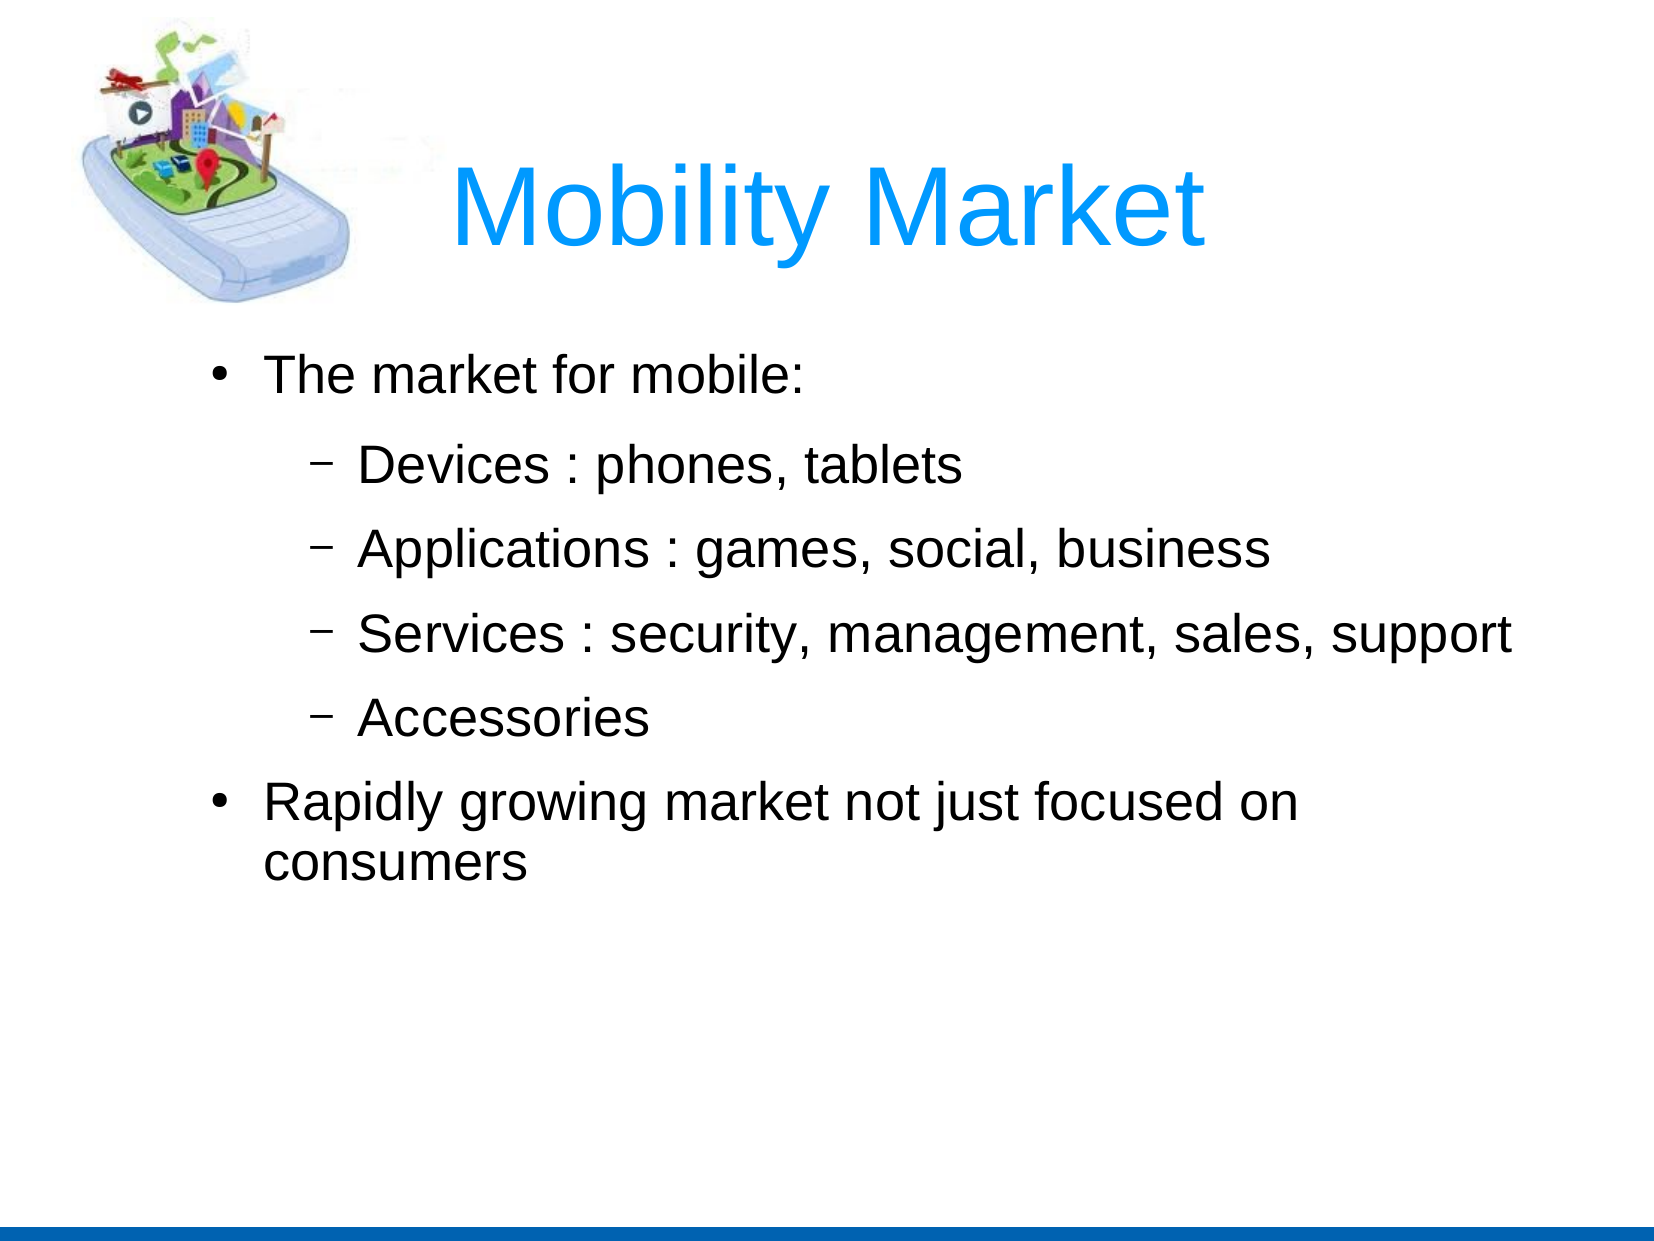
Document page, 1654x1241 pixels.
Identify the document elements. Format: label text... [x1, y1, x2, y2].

title Mobility Market [121, 102, 1534, 310]
list The market for mobile: Devices : phones, tablets Applications : games, social, business Services : security, management, sales, support Accessories Rapidly growing market not just focused on consumers [121, 344, 1534, 1126]
picture [71, 17, 447, 306]
